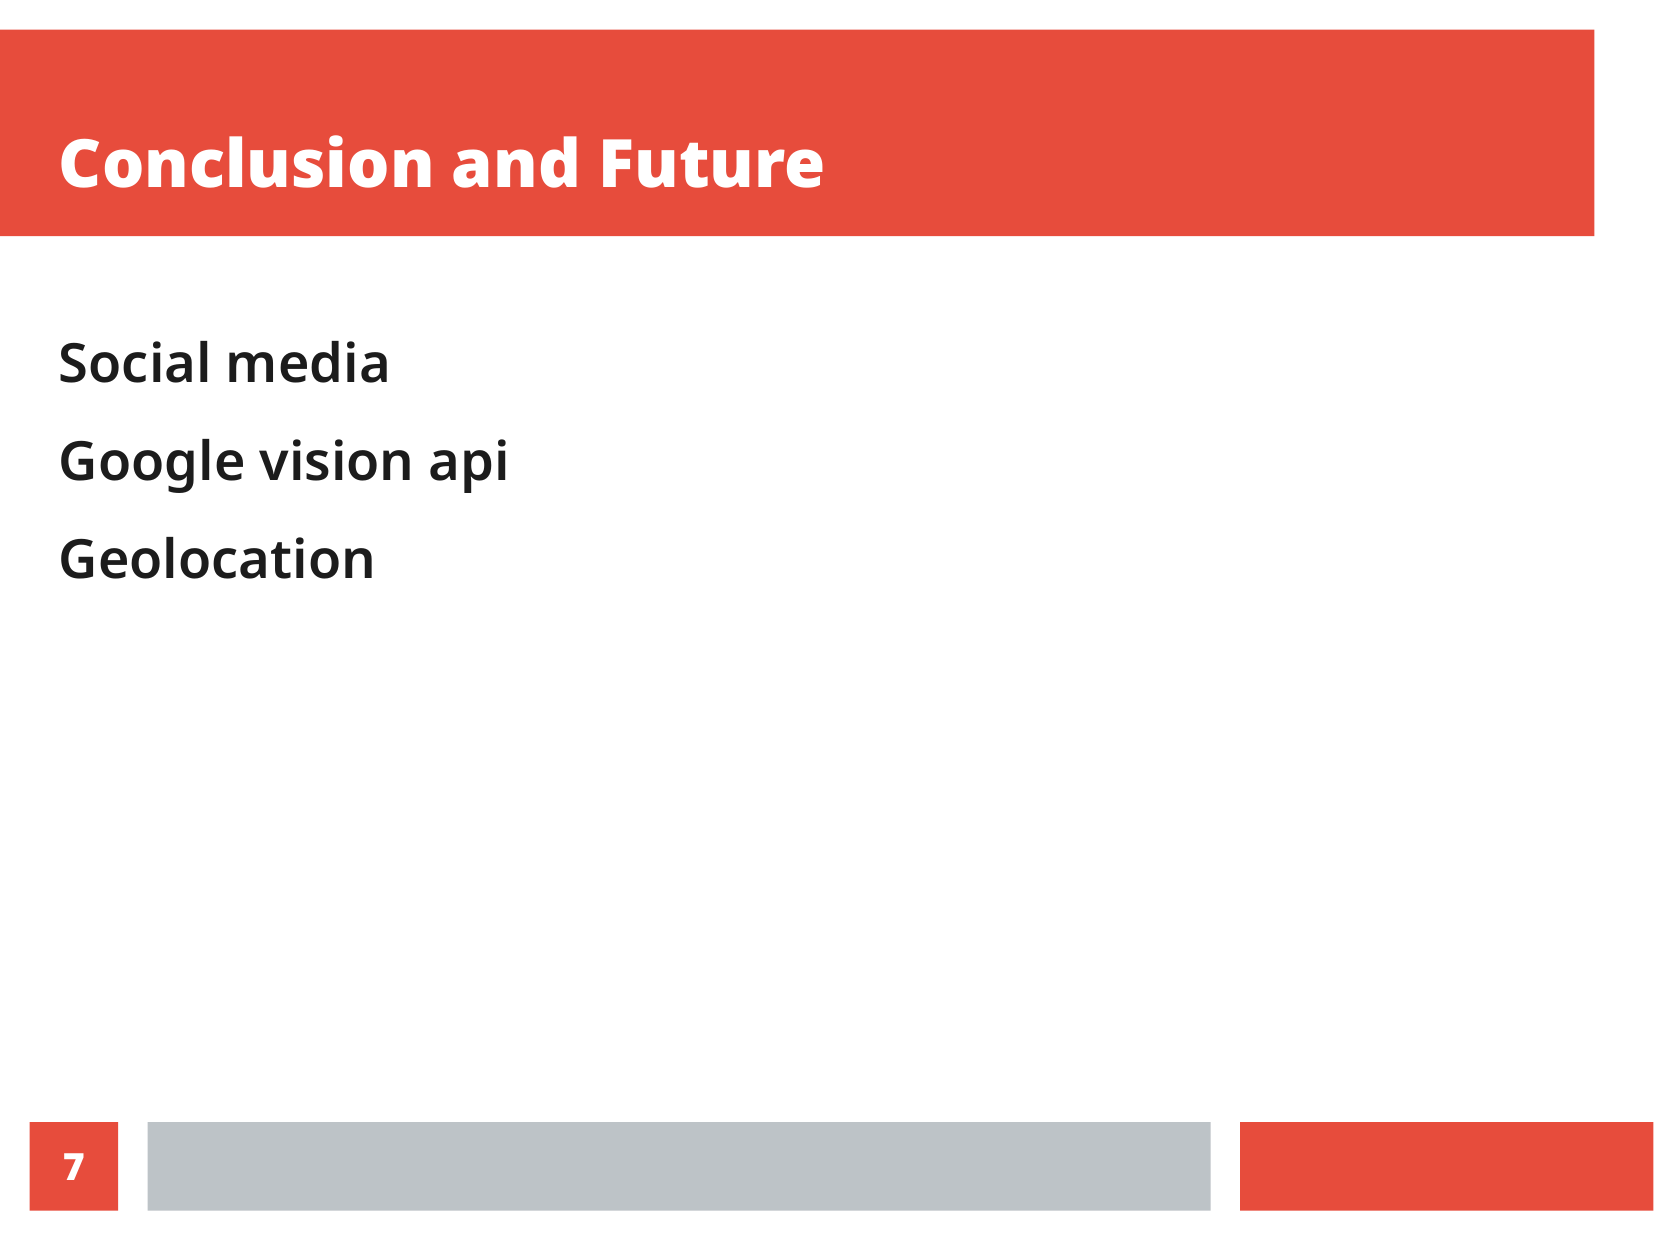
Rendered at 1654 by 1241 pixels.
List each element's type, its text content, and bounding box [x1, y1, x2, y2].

title Conclusion and Future [59, 59, 1595, 207]
list Social media Google vision api Geolocation [59, 324, 1565, 1093]
